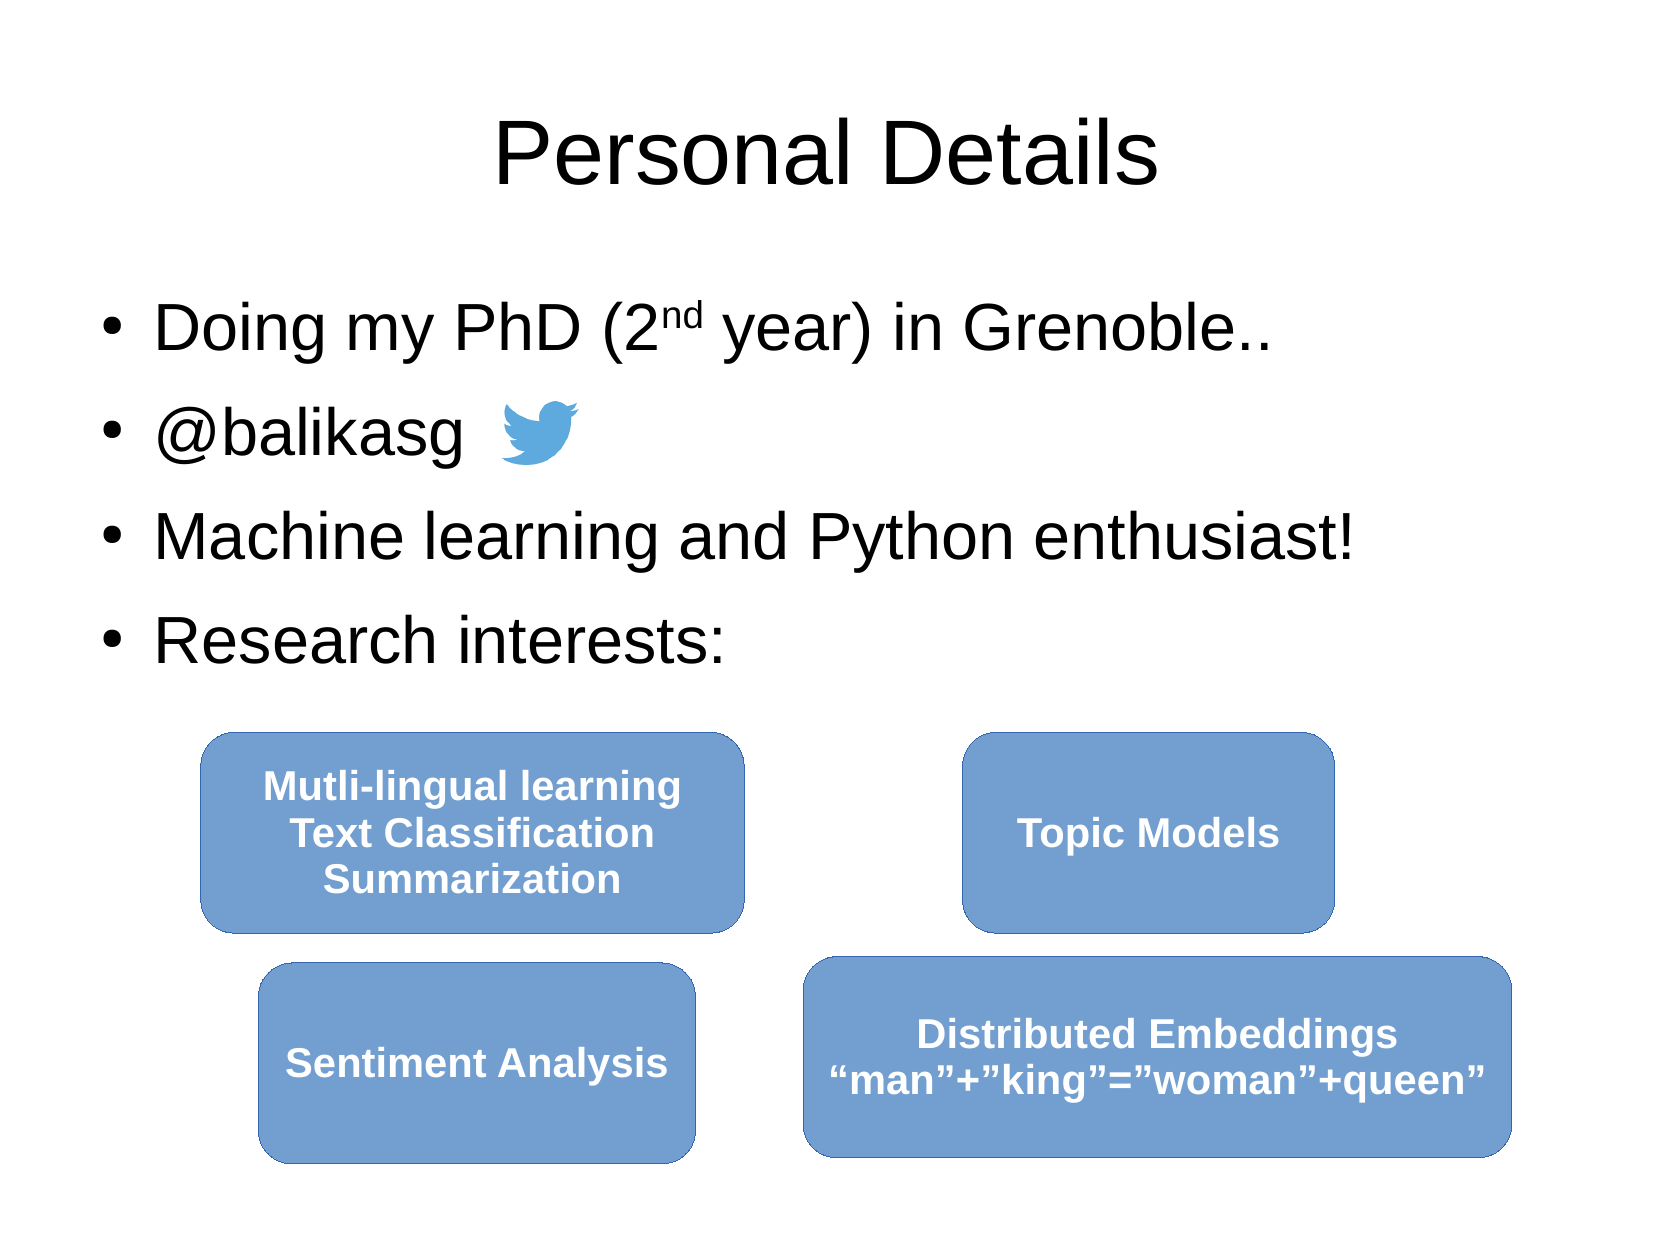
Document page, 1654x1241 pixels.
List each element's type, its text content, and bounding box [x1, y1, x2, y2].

title Personal Details [82, 49, 1571, 257]
text_box Topic Models [962, 732, 1335, 934]
text_box Sentiment Analysis [258, 962, 696, 1164]
text_box Distributed Embeddings “man”+”king”=”woman”+queen” [803, 956, 1512, 1158]
list Doing my PhD (2nd year) in Grenoble.. @balikasg Machine learning and Python enthusiast! Research interests: [82, 290, 1571, 1010]
text_box Mutli-lingual learning Text Classification Summarization [200, 732, 745, 934]
picture [501, 401, 579, 465]
